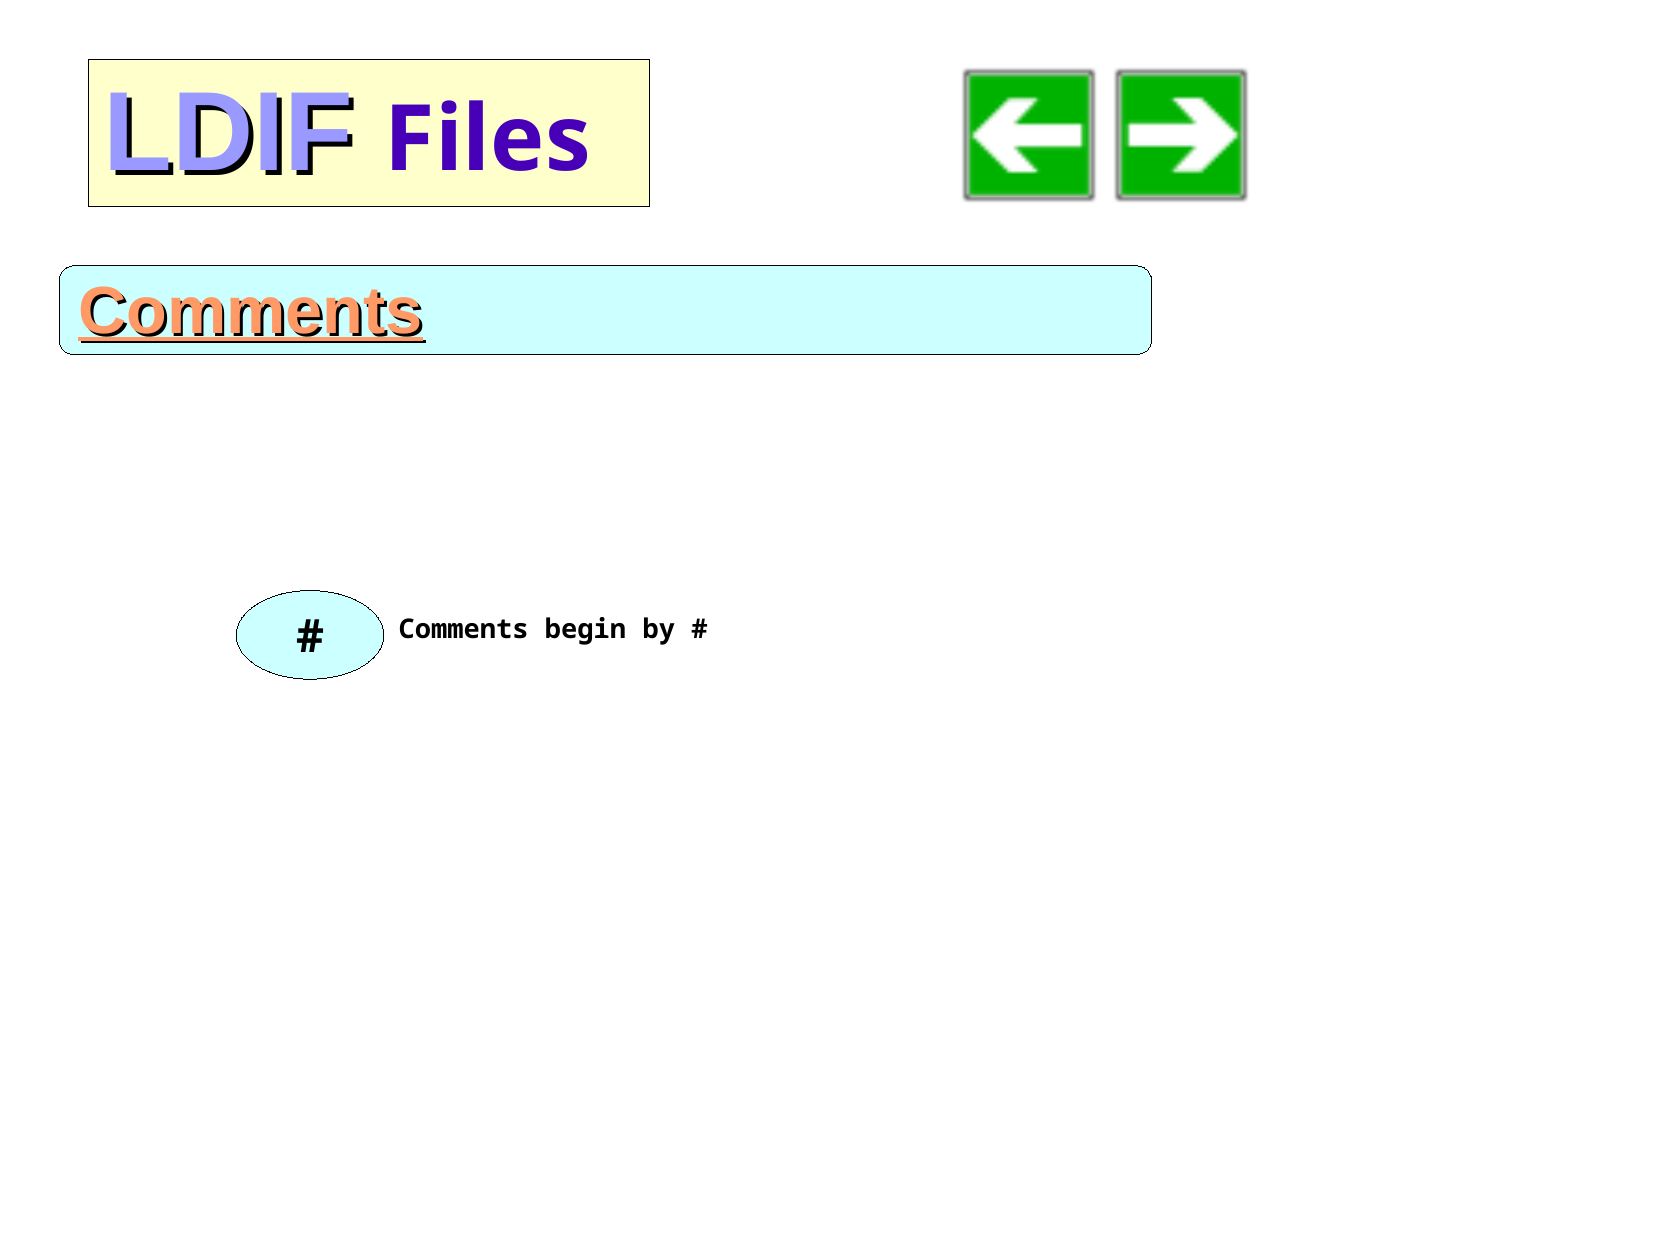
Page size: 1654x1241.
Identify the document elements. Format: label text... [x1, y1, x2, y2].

text_box # [236, 590, 383, 680]
picture [1108, 62, 1257, 211]
picture [956, 62, 1105, 211]
text_box Comments [59, 265, 1152, 355]
text_box Comments begin by # [383, 602, 1300, 651]
text_box LDIF Files [88, 59, 650, 207]
